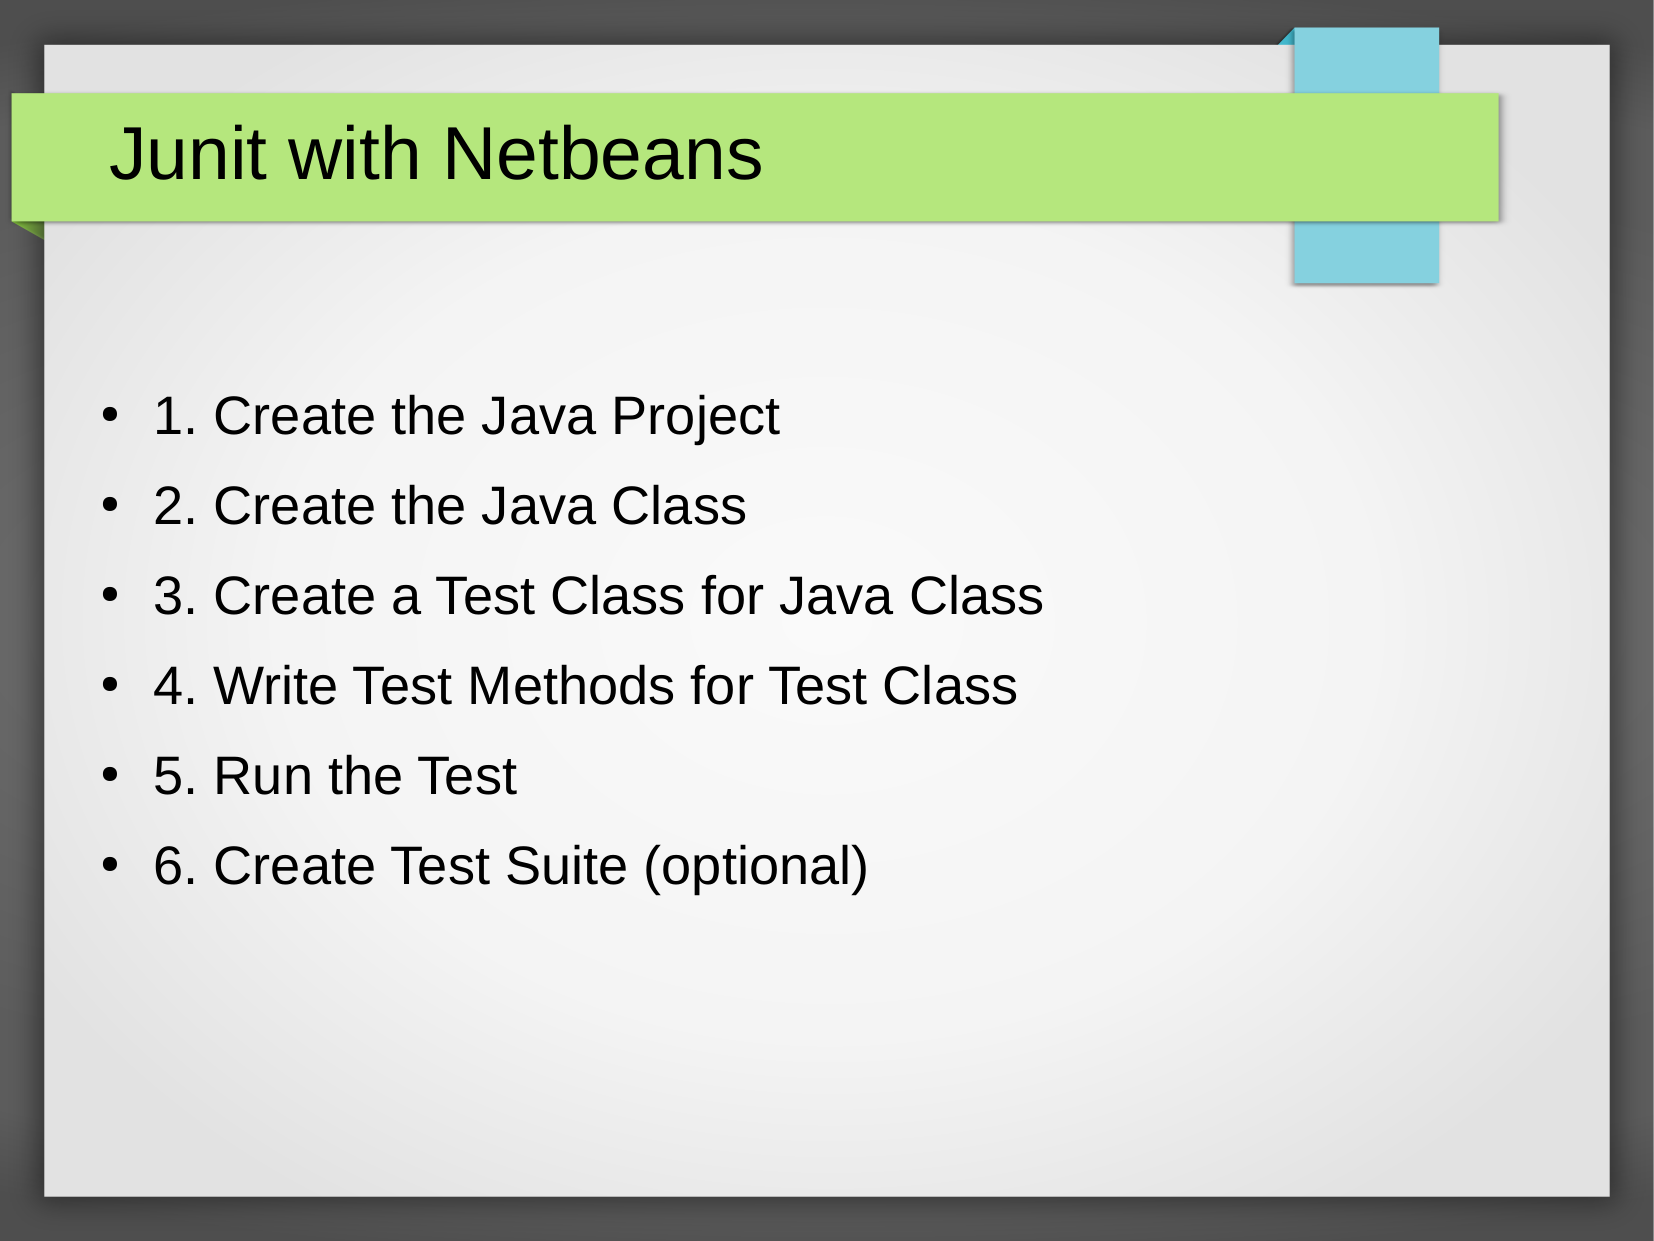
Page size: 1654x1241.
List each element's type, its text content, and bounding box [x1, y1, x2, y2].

title Junit with Netbeans [82, 94, 1264, 213]
picture [0, 0, 1654, 1241]
list 1. Create the Java Project 2. Create the Java Class 3. Create a Test Class for Java Class 4. Write Test Methods for Test Class 5. Run the Test 6. Create Test Suite (optional) [82, 295, 1571, 1015]
